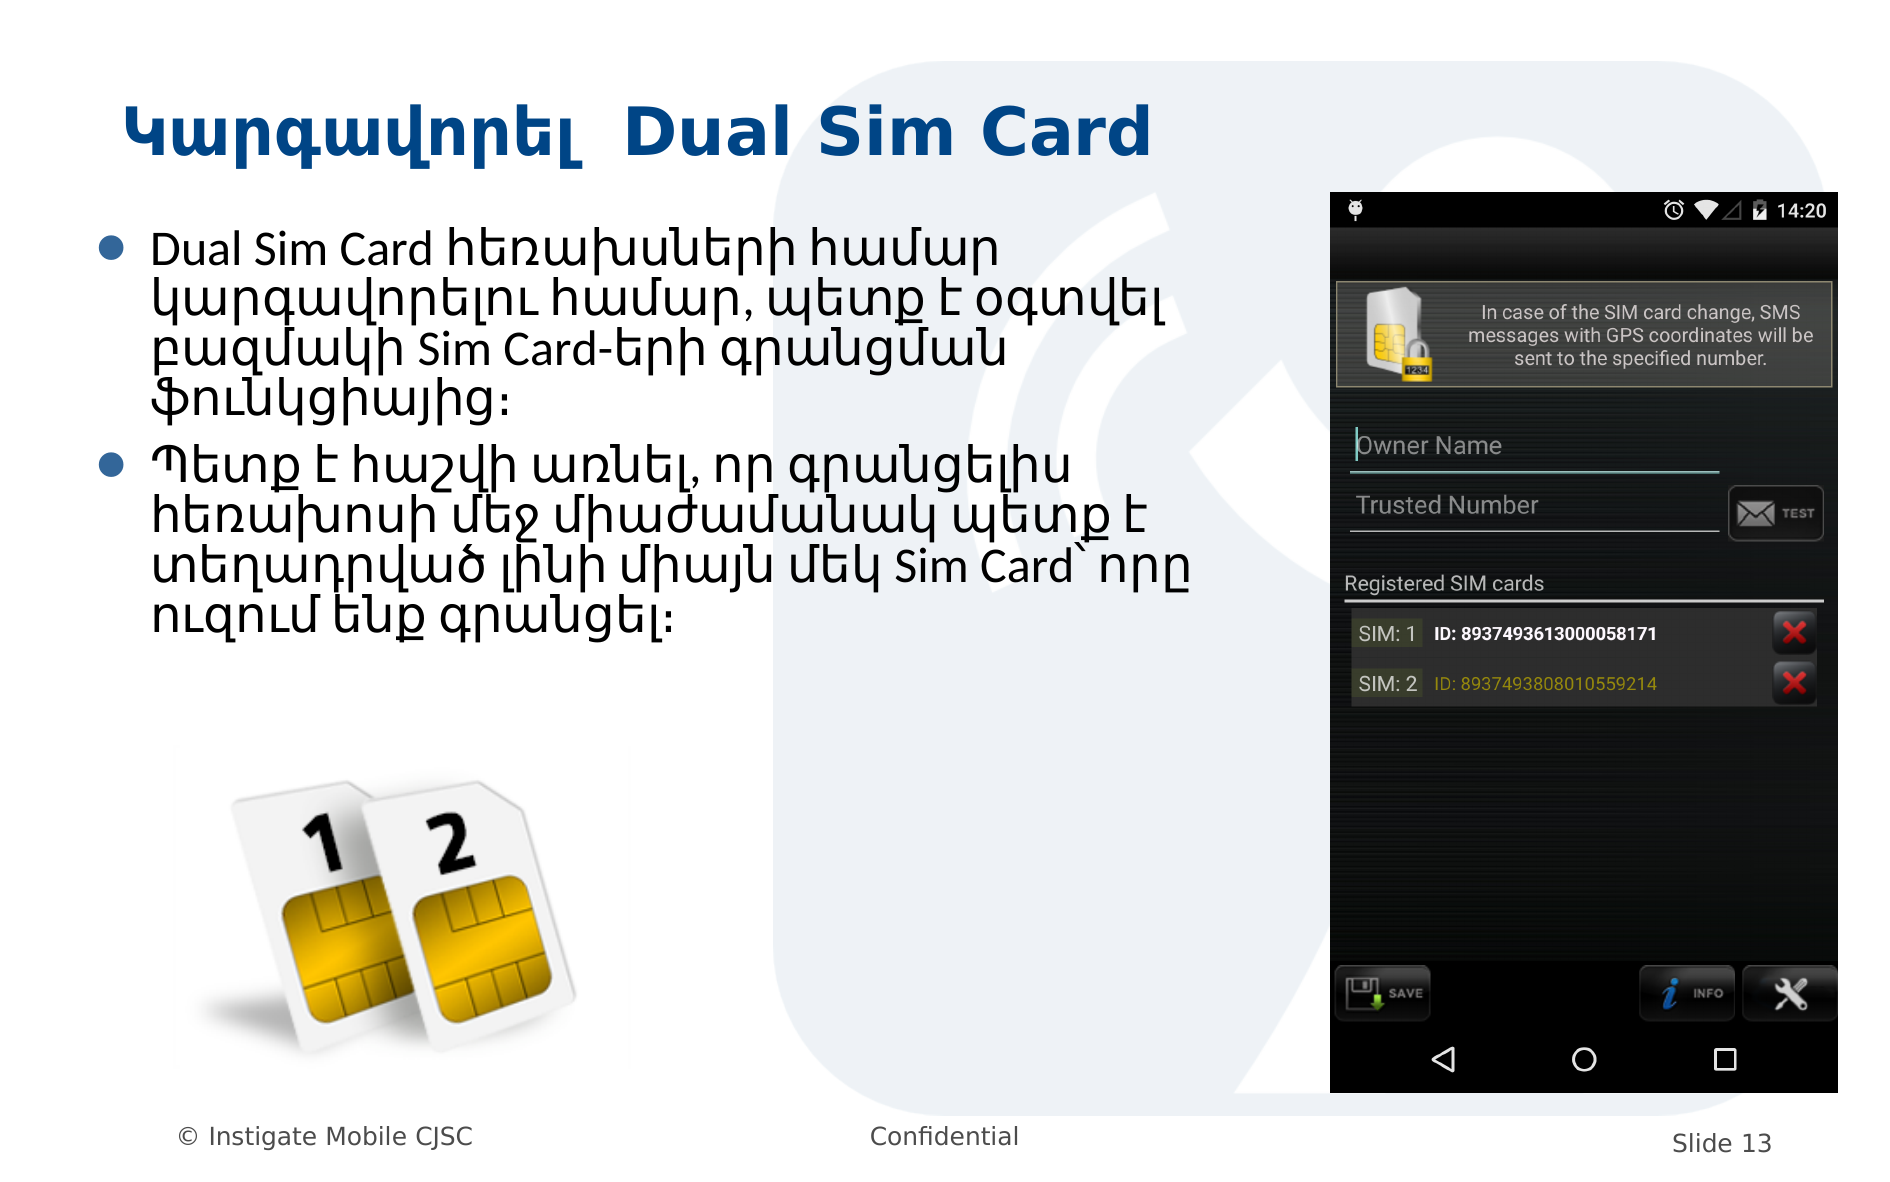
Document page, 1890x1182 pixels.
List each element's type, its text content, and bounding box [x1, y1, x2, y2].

list Dual Sim Card հեռախսների համար կարգավորելու համար, պետք է օգտվել բազմակի Sim Card-երի գրանցման ֆունկցիայից։ Պետք է հաշվի առնել, որ գրանցելիս հեռախոսի մեջ միաժամանակ պետք է տեղադրված լինի միայն մեկ Sim Card՝ որը ուզում ենք գրանցել։ [95, 228, 1276, 1023]
picture [132, 732, 676, 1084]
title Կարգավորել Dual Sim Card [96, 47, 1794, 217]
picture [1330, 192, 1838, 1093]
